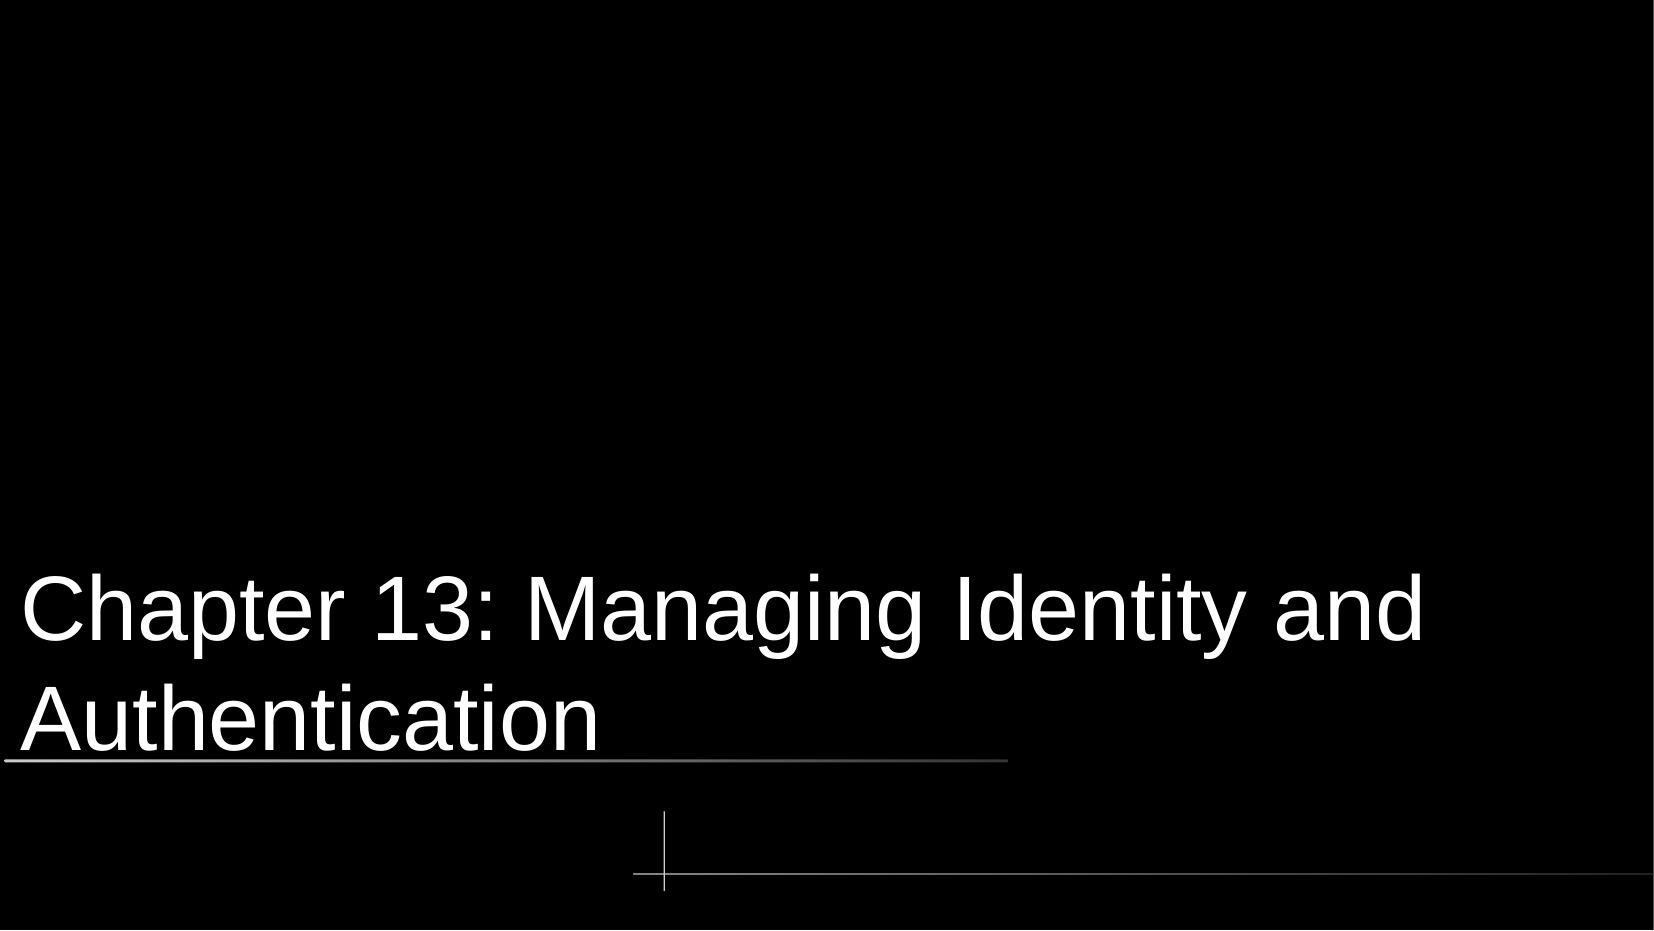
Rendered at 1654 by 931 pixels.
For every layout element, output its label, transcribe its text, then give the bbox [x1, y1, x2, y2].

title Chapter 13: Managing Identity and Authentication [20, 547, 1497, 770]
